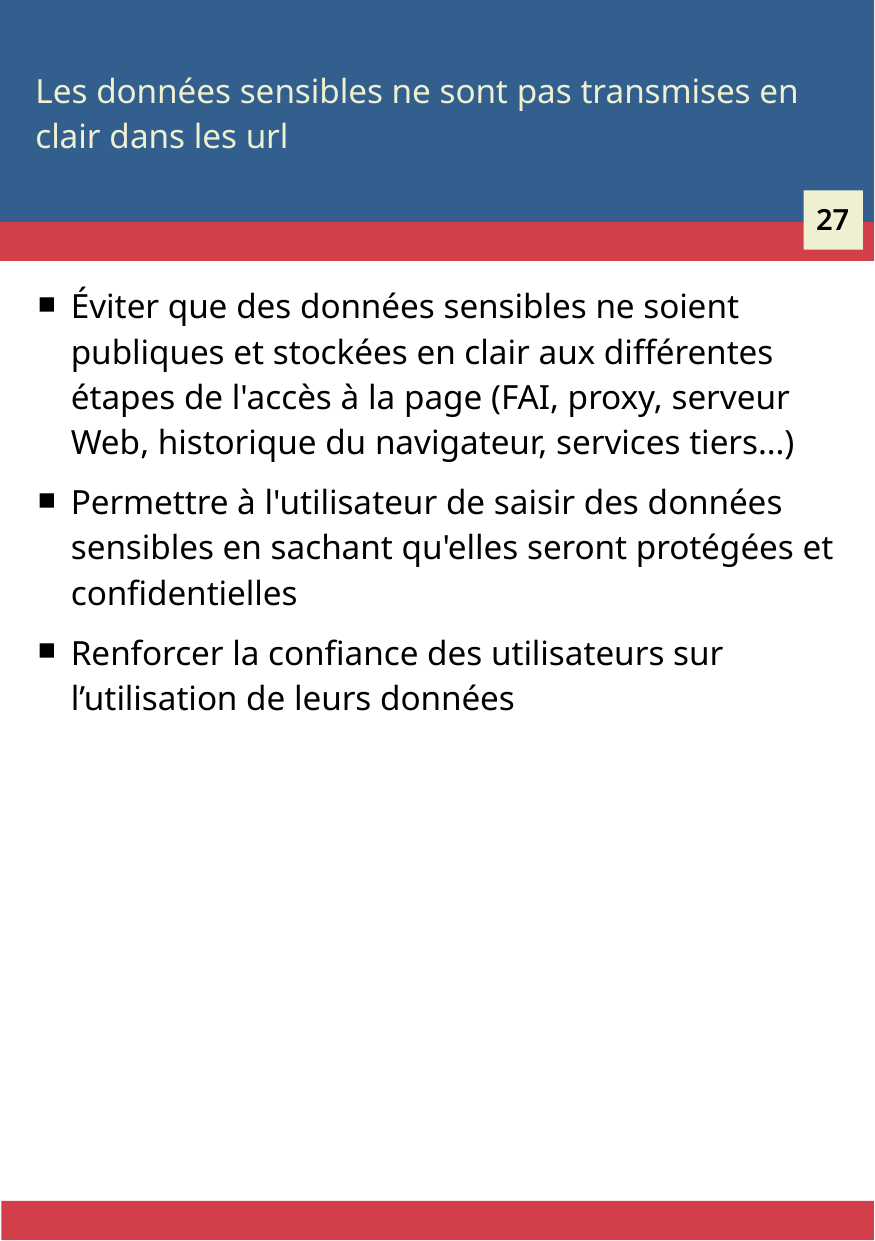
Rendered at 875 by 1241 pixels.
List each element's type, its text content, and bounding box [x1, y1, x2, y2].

title Les données sensibles ne sont pas transmises en clair dans les url [35, 13, 839, 213]
text_box 27 [803, 188, 863, 249]
list Éviter que des données sensibles ne soient publiques et stockées en clair aux différentes étapes de l'accès à la page (FAI, proxy, serveur Web, historique du navigateur, services tiers…) Permettre à l'utilisateur de saisir des données sensibles en sachant qu'elles seront protégées et confidentielles Renforcer la confiance des utilisateurs sur l’utilisation de leurs données [23, 283, 839, 1111]
